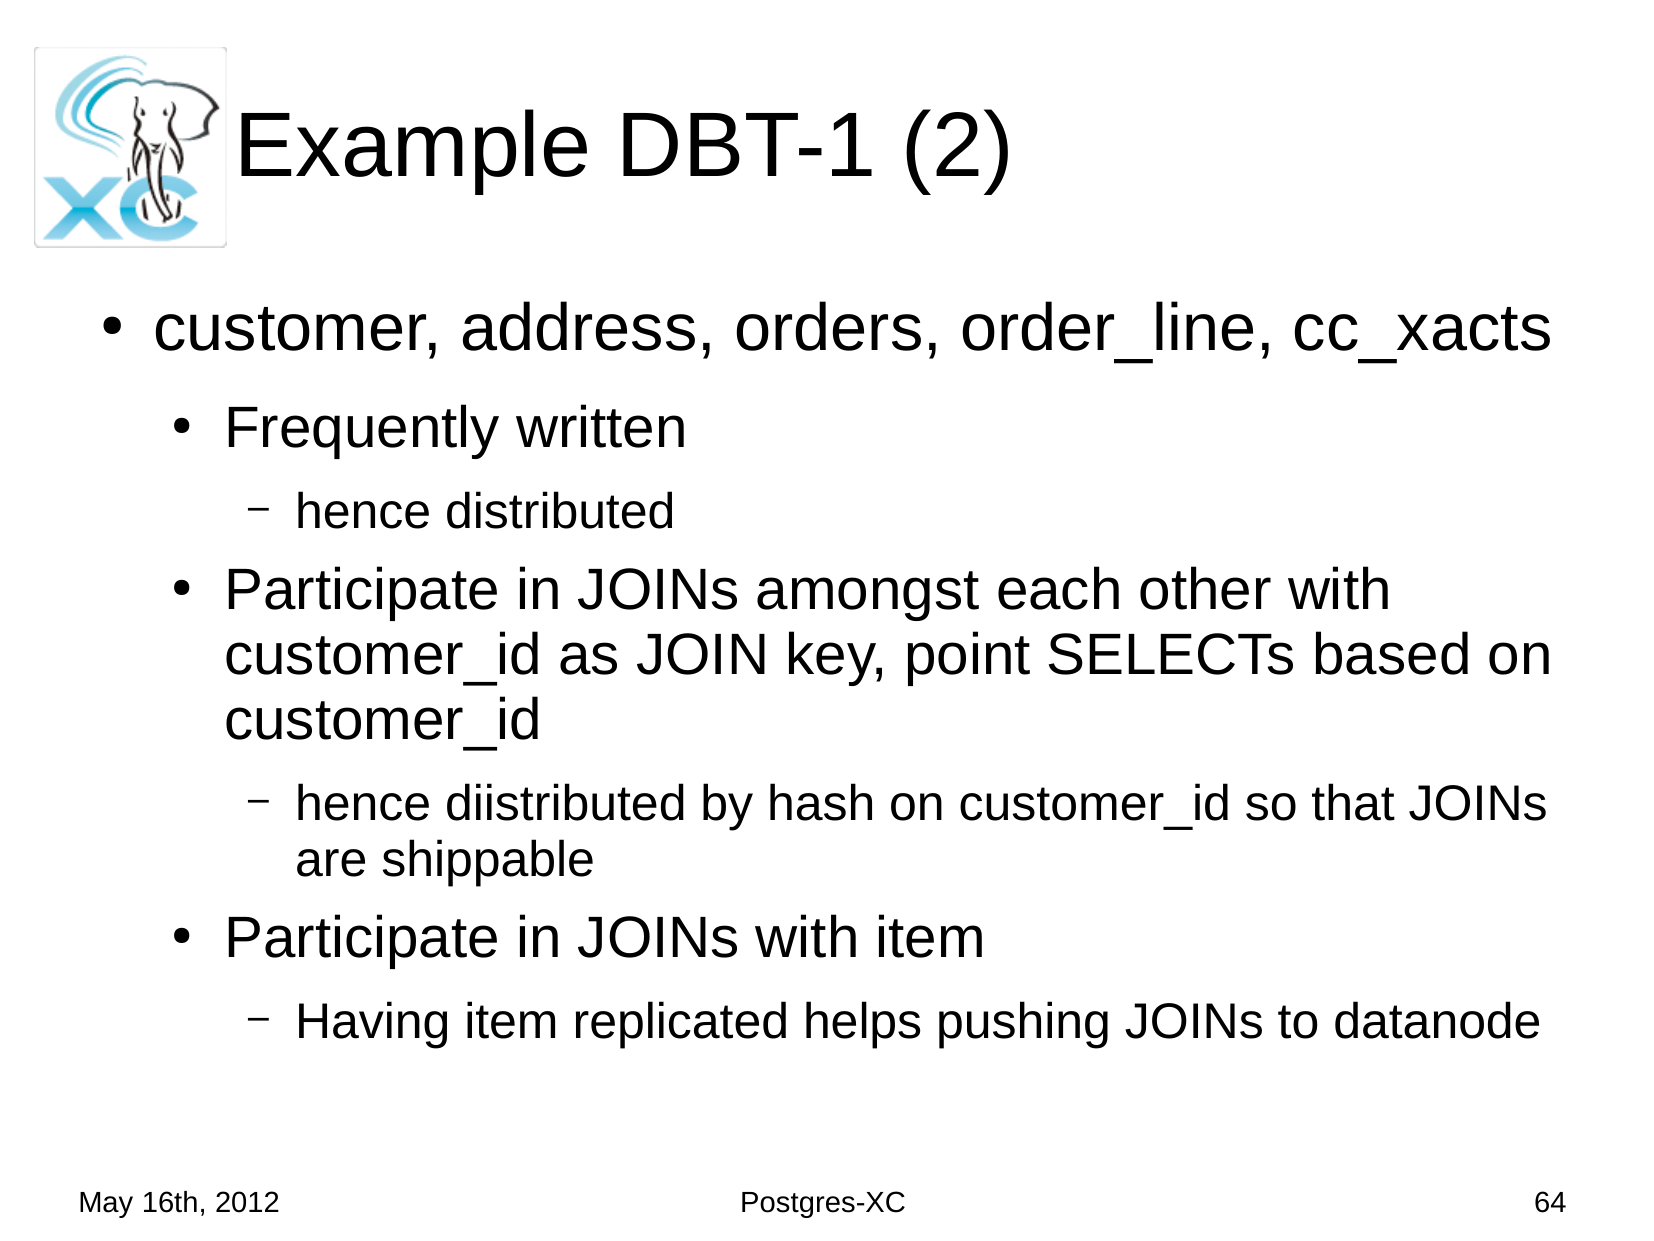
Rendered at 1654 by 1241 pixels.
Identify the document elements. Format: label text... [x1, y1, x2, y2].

title Example DBT-1 (2) [234, 48, 1599, 241]
picture [34, 47, 227, 248]
list customer, address, orders, order_line, cc_xacts Frequently written hence distributed Participate in JOINs amongst each other with customer_id as JOIN key, point SELECTs based on customer_id hence diistributed by hash on customer_id so that JOINs are shippable Participate in JOINs with item Having item replicated helps pushing JOINs to datanode [82, 290, 1571, 1094]
